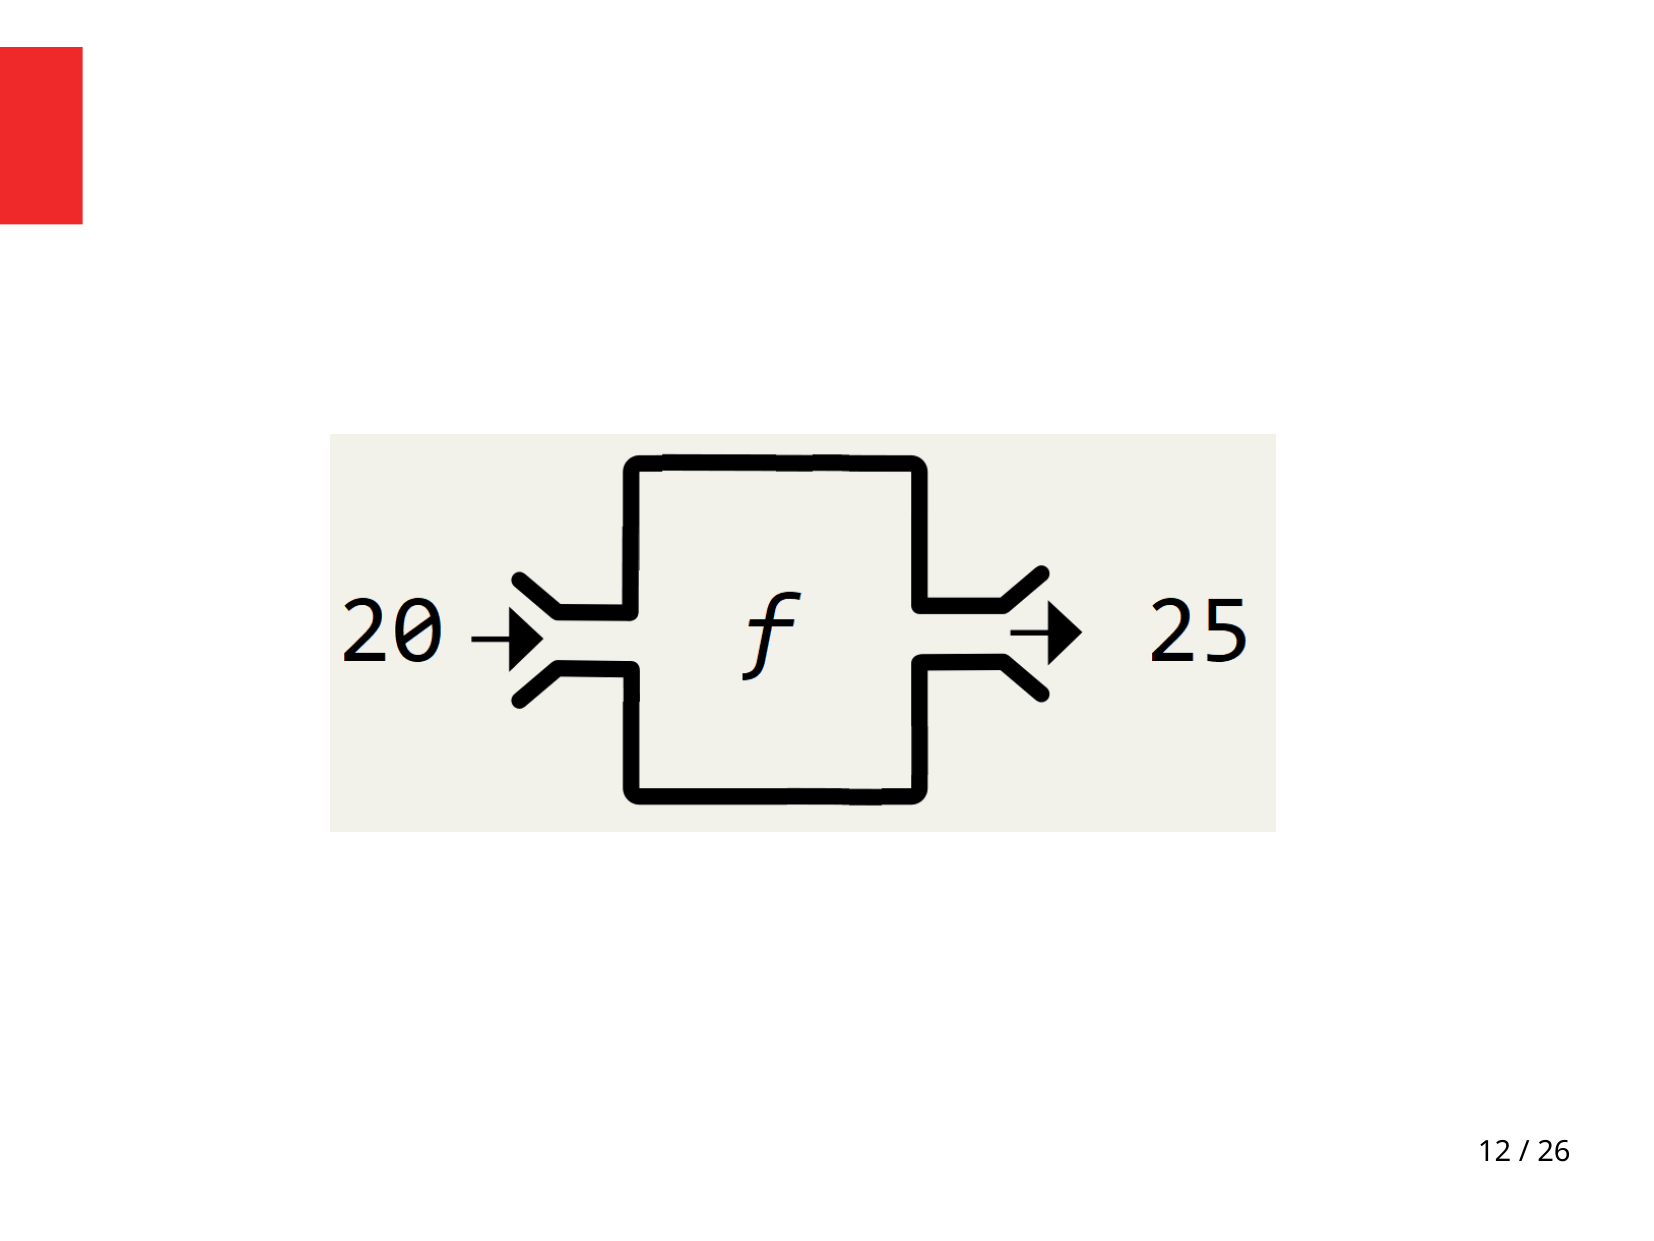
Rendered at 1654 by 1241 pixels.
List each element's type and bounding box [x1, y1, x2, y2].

picture [330, 434, 1276, 832]
